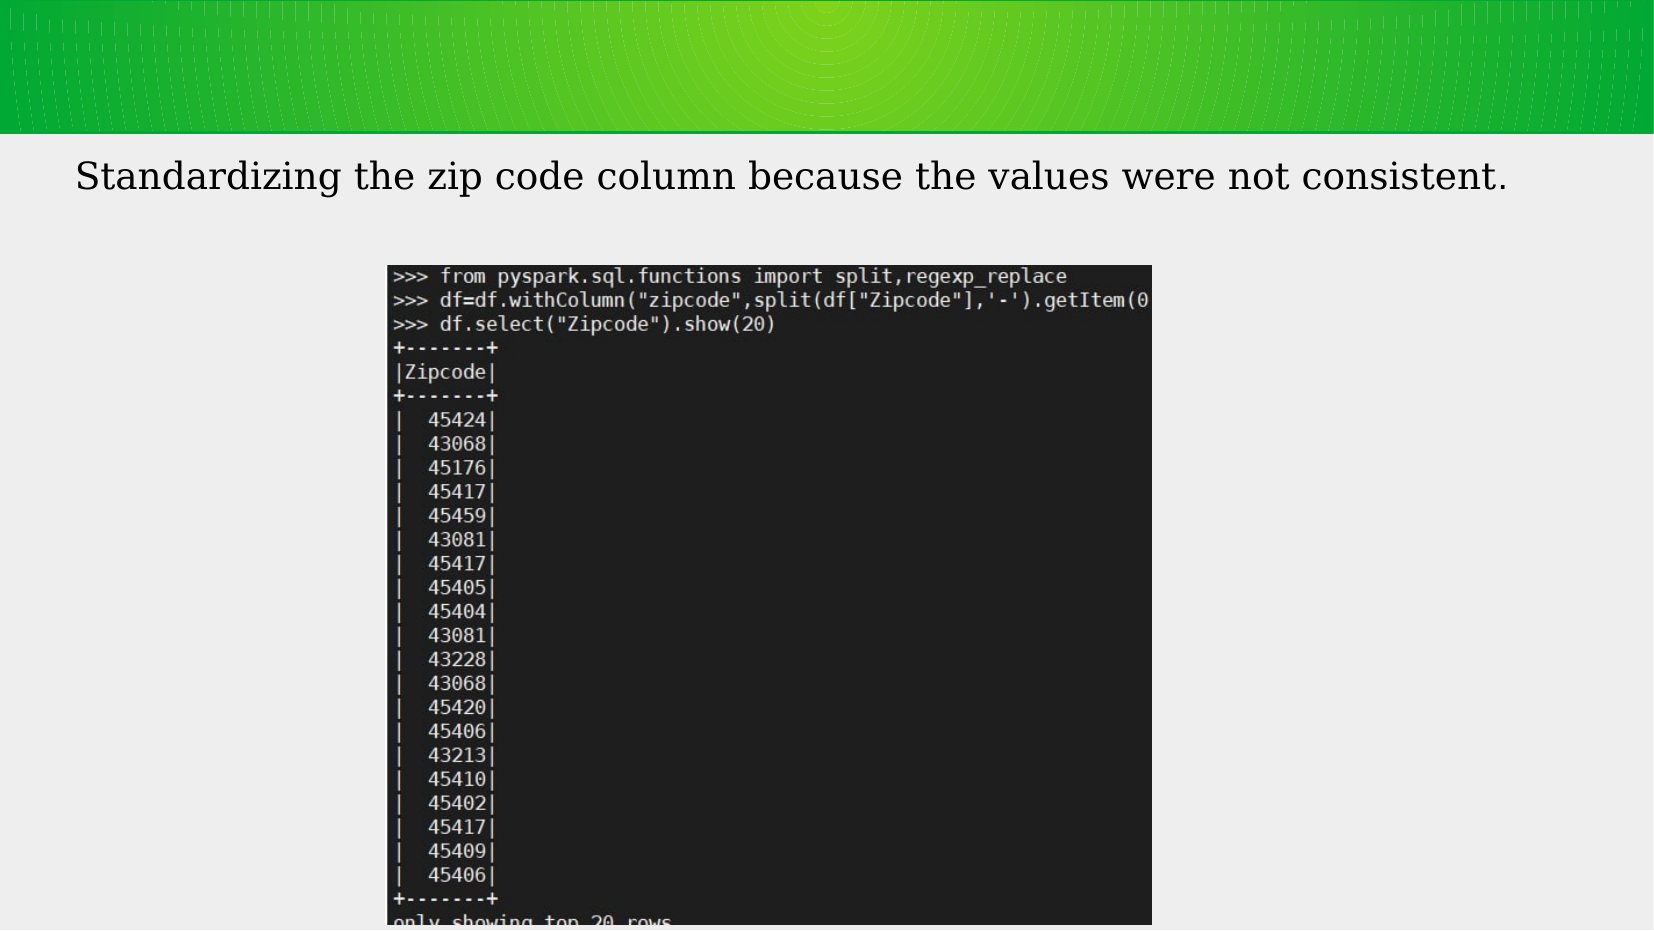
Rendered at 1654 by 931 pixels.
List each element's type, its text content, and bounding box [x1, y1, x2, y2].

picture [385, 265, 1152, 925]
text_box Standardizing the zip code column because the values were not consistent. [0, 147, 1625, 206]
